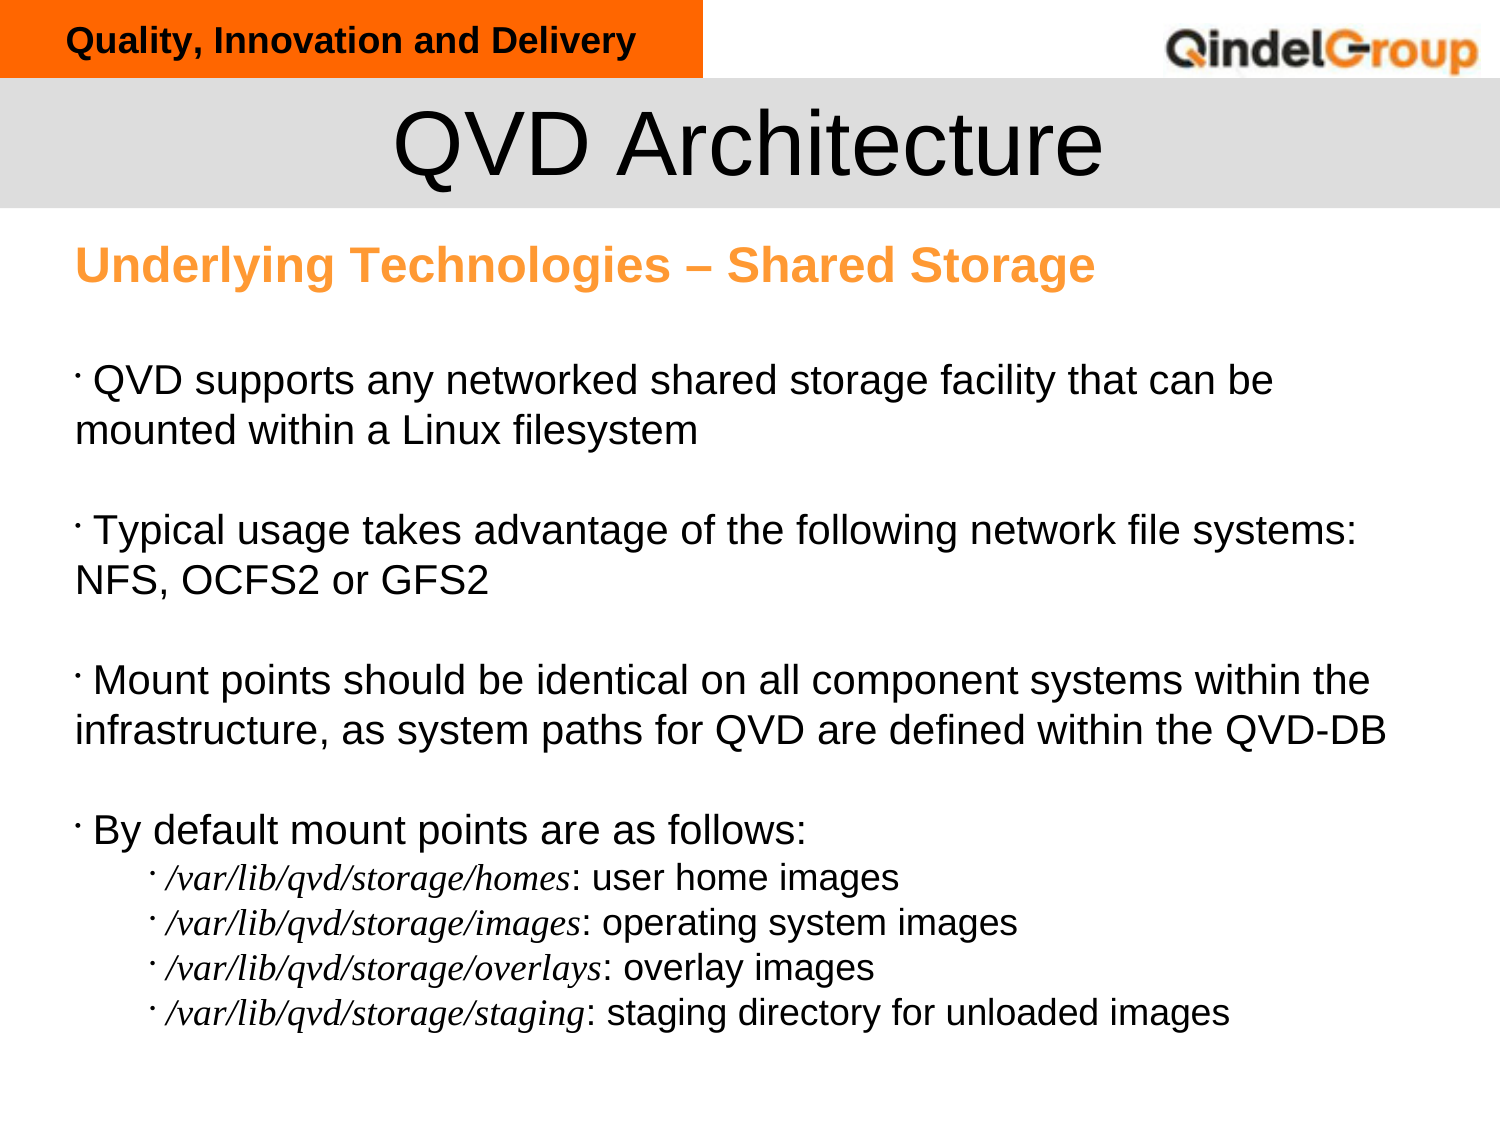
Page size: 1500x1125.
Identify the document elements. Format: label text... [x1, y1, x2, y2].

picture [1163, 23, 1481, 78]
title QVD Architecture [75, 45, 1426, 224]
text_box Underlying Technologies – Shared Storage QVD supports any networked shared storage facility that can be mounted within a Linux filesystem Typical usage takes advantage of the following network file systems: NFS, OCFS2 or GFS2 Mount points should be identical on all component systems within the infrastructure, as system paths for QVD are defined within the QVD-DB By default mount points are as follows: /var/lib/qvd/storage/homes: user home images /var/lib/qvd/storage/images: operating system images /var/lib/qvd/storage/overlays: overlay images /var/lib/qvd/storage/staging: staging directory for unloaded images [60, 224, 1426, 1041]
